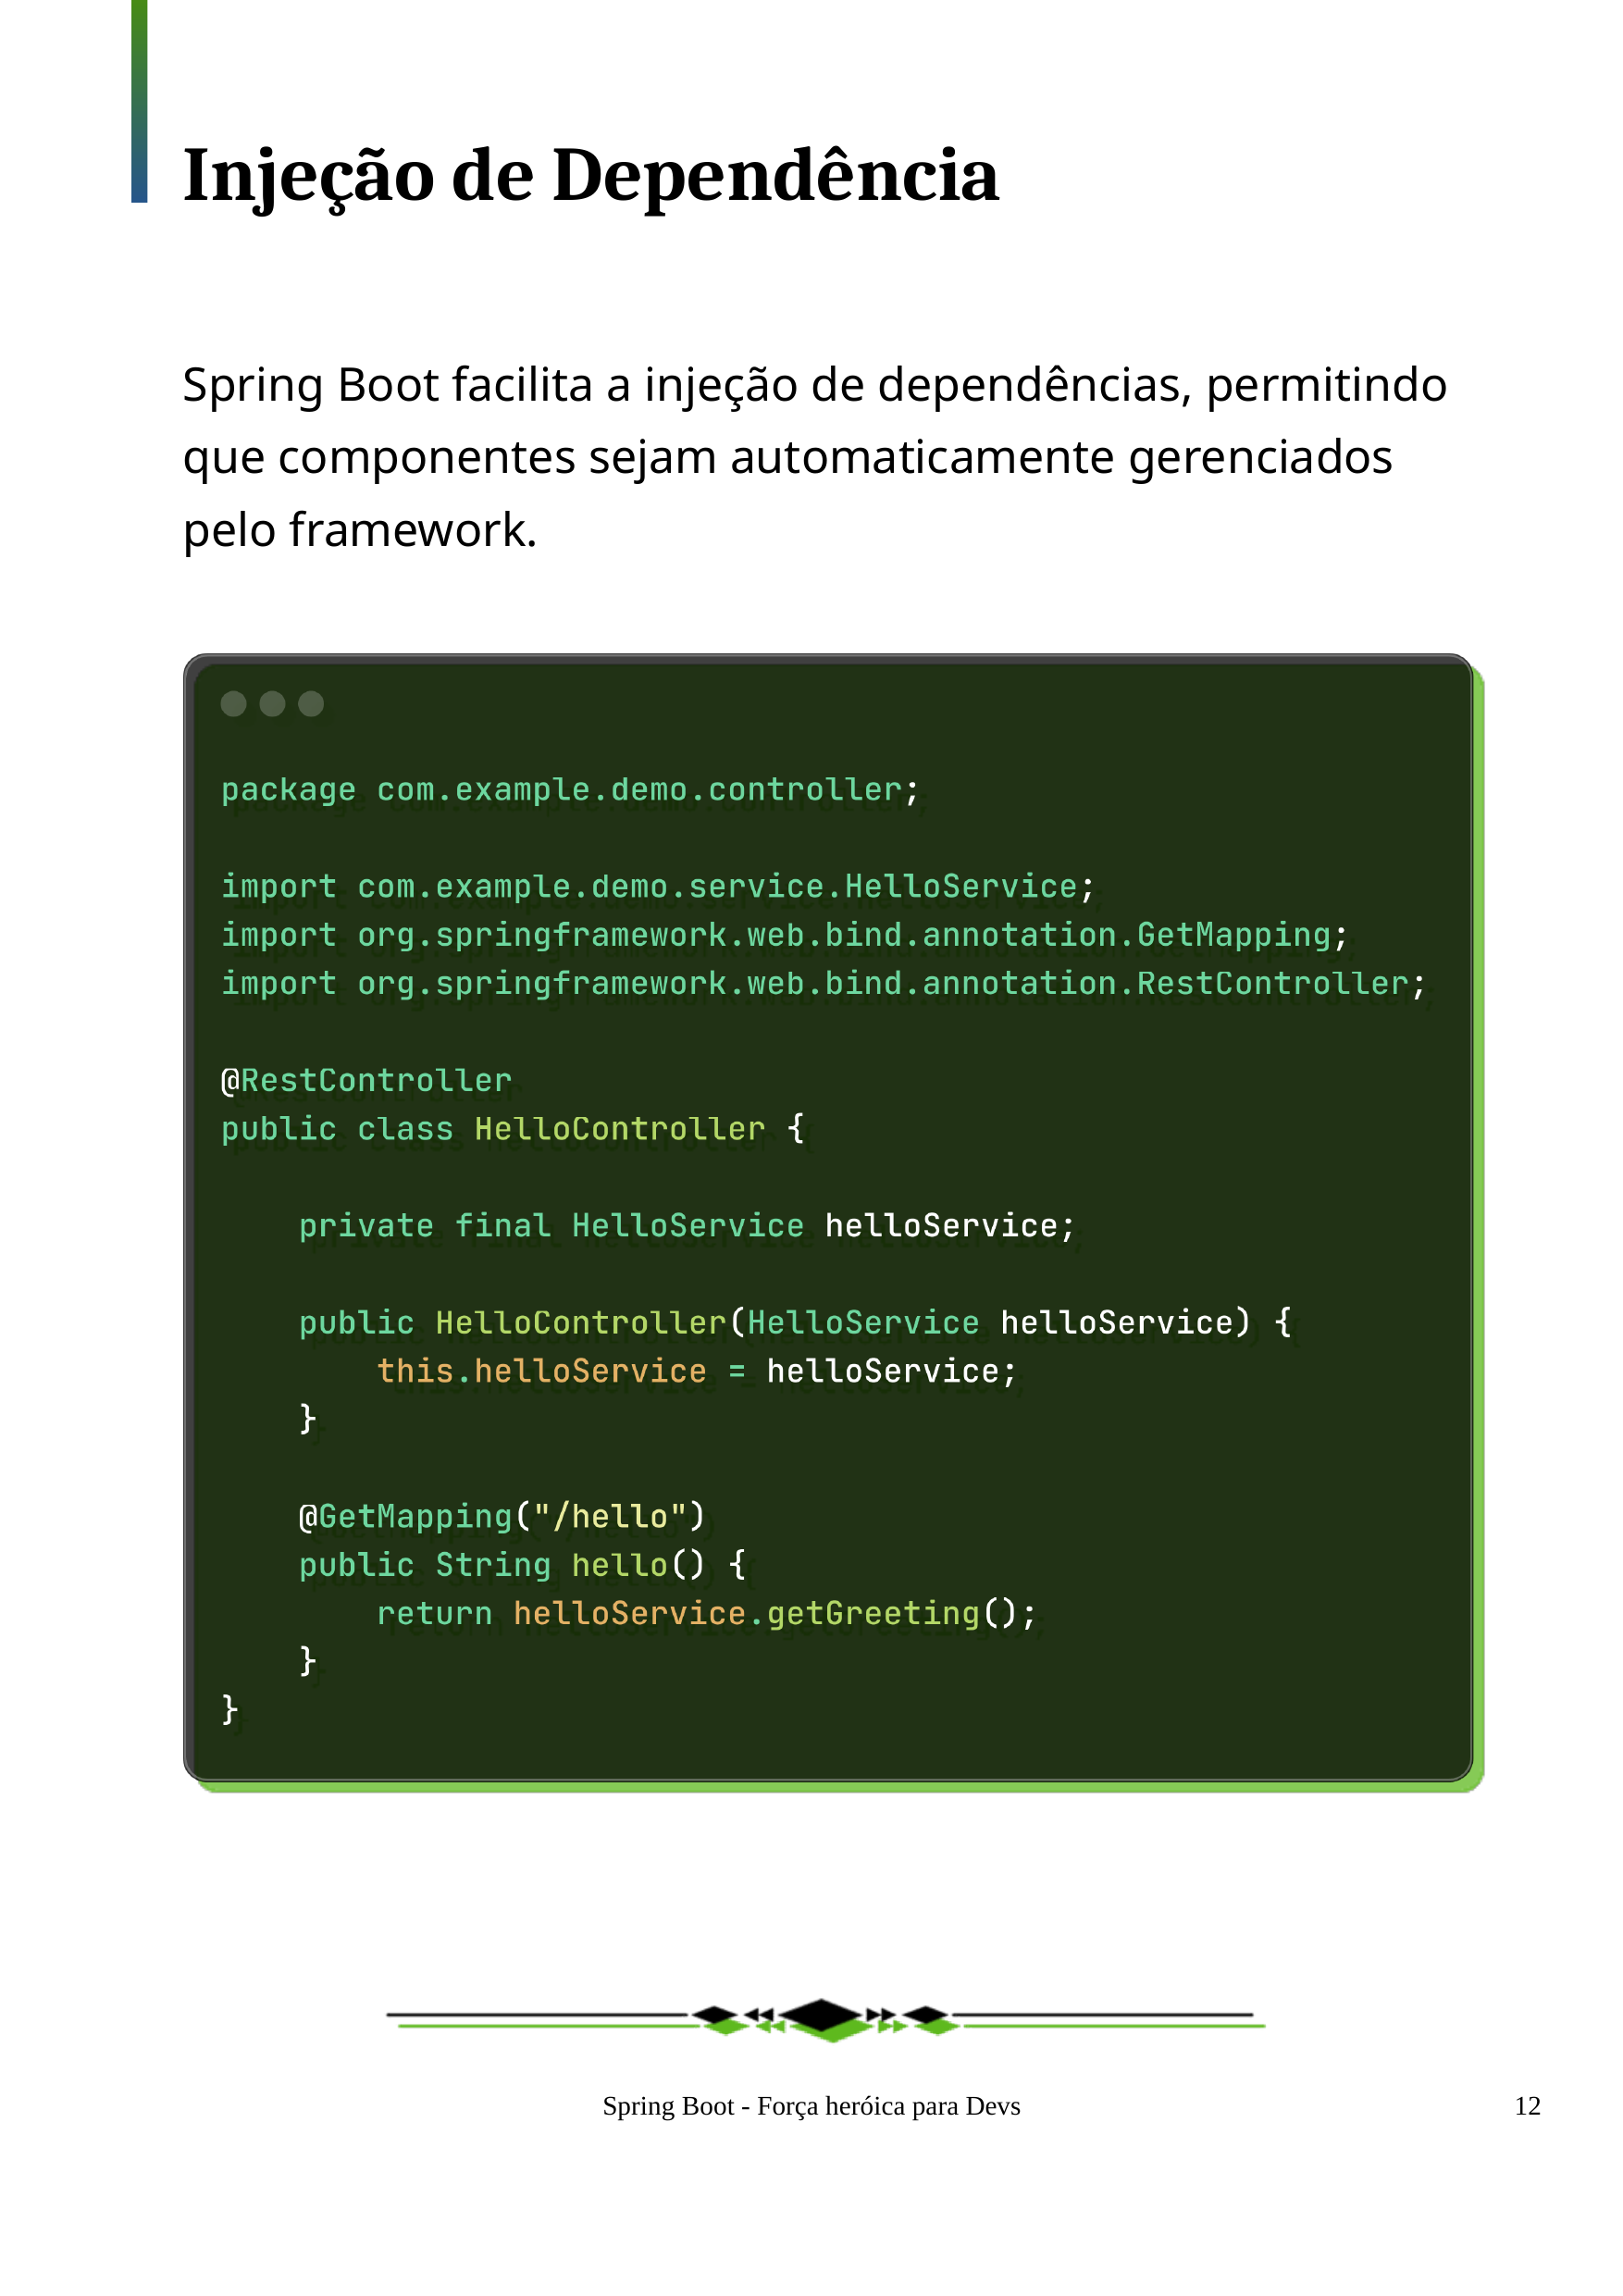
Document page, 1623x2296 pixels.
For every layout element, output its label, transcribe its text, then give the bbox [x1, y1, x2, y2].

text_box Spring Boot facilita a injeção de dependências, permitindo que componentes sejam automaticamente gerenciados pelo framework. [169, 230, 1476, 518]
text_box Injeção de Dependência [169, 119, 1563, 230]
text_box [130, 0, 148, 203]
picture [48, 518, 1607, 2276]
